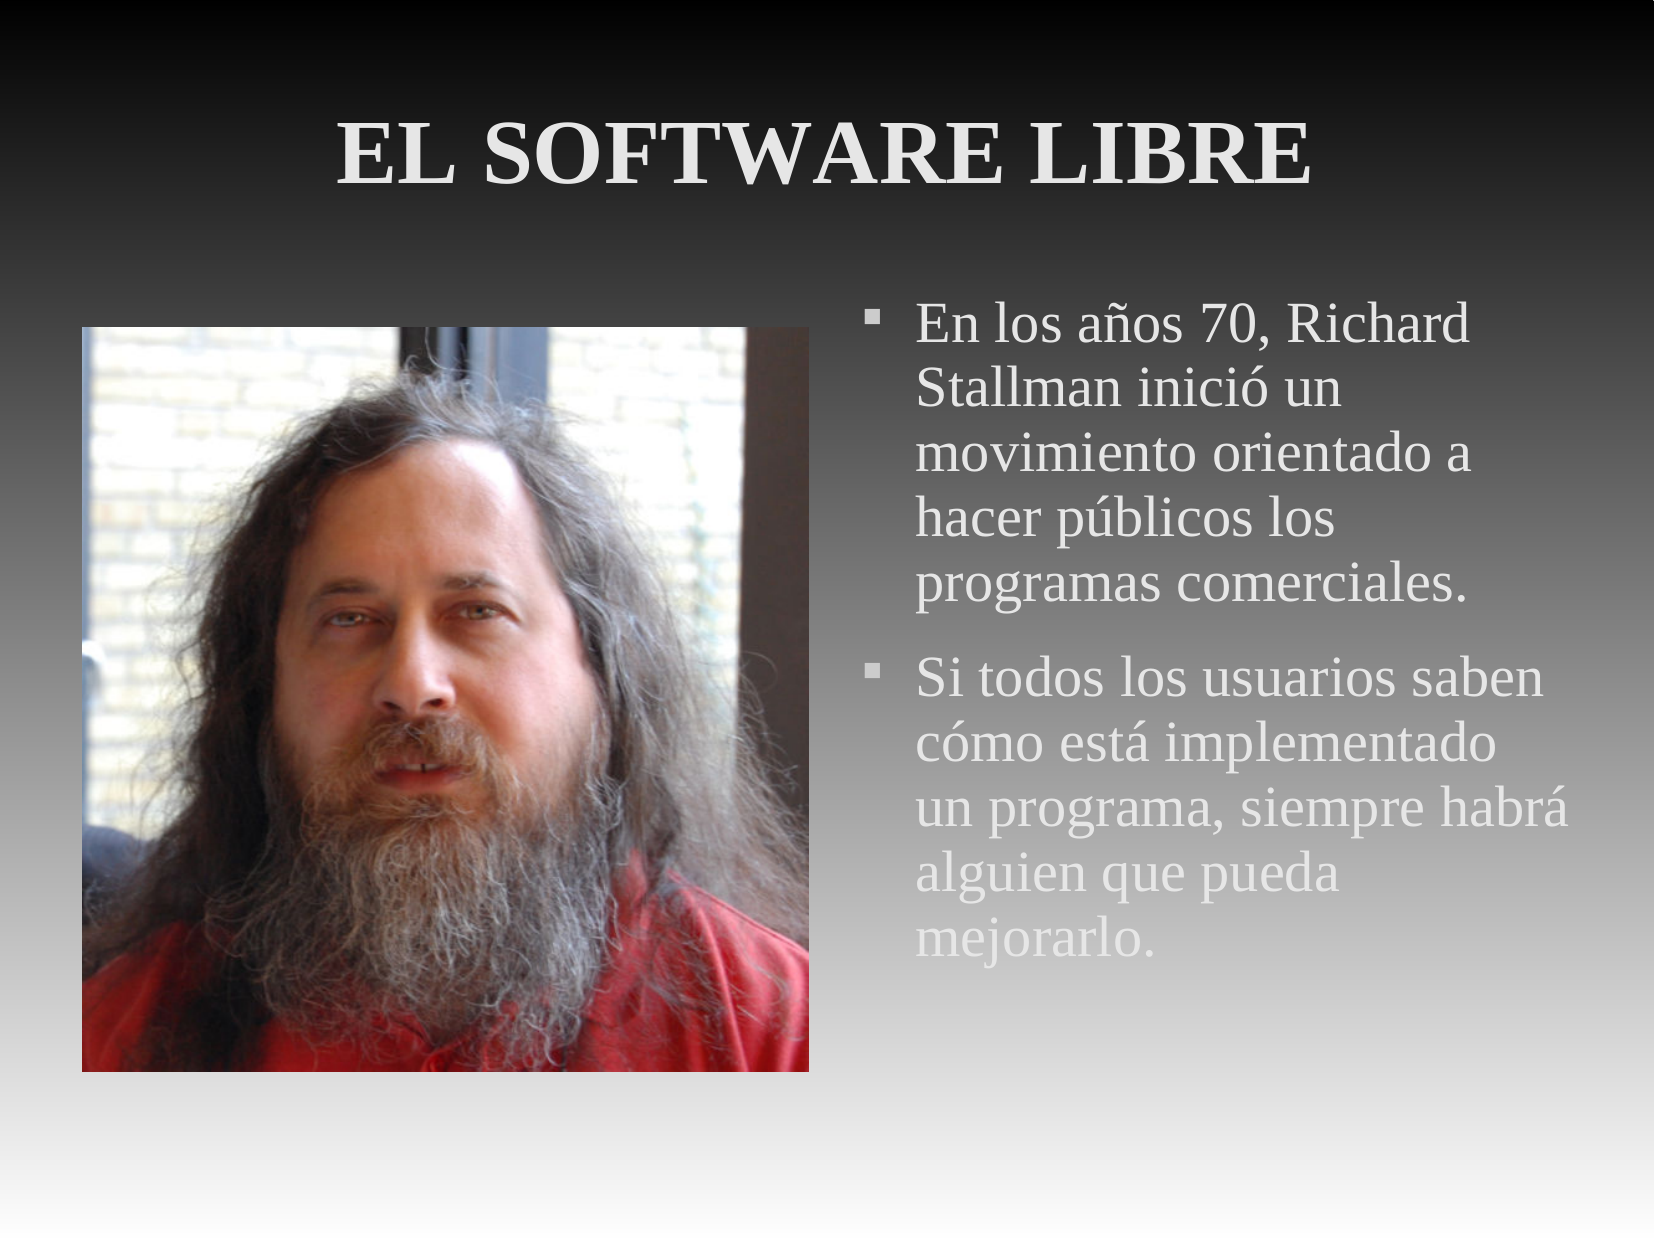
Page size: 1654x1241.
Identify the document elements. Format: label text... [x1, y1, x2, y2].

title EL SOFTWARE LIBRE [82, 49, 1571, 257]
picture [82, 327, 809, 1072]
list En los años 70, Richard Stallman inició un movimiento orientado a hacer públicos los programas comerciales. Si todos los usuarios saben cómo está implementado un programa, siempre habrá alguien que pueda mejorarlo. [845, 290, 1572, 1094]
